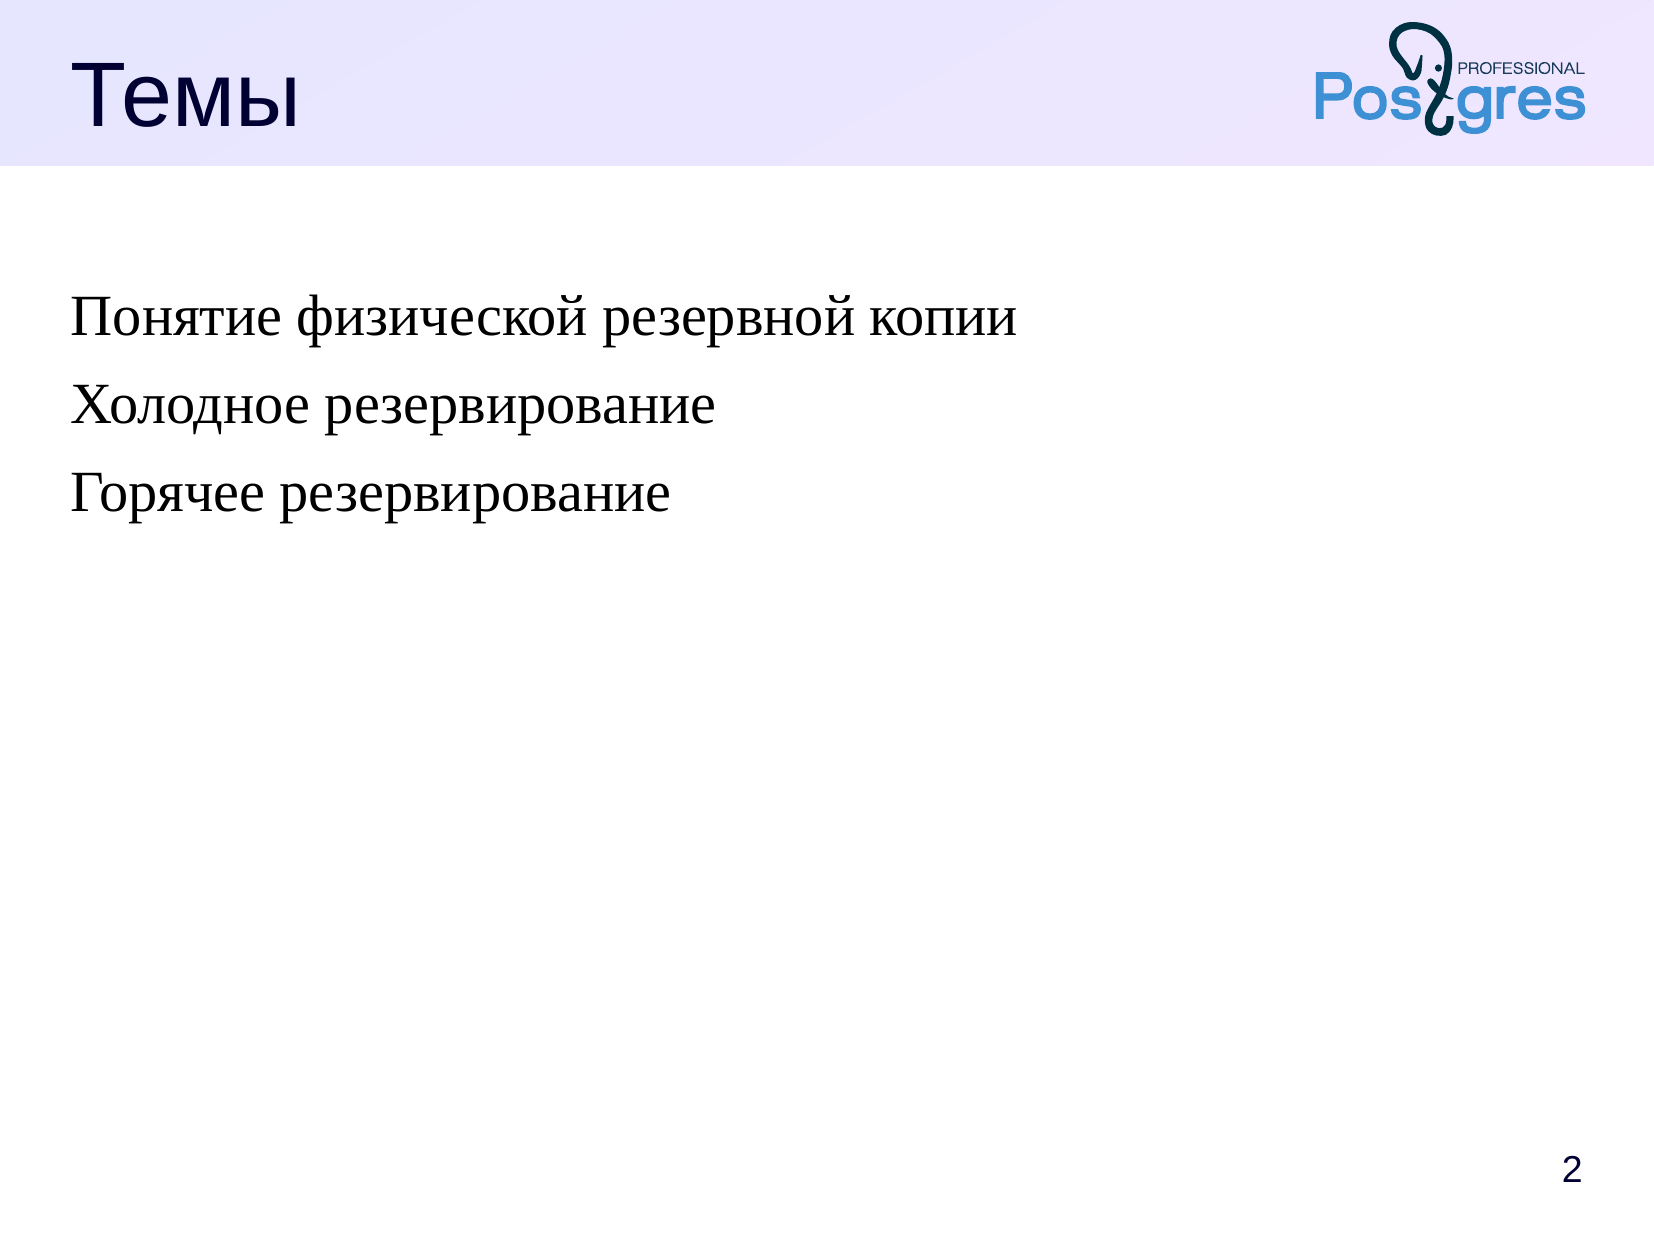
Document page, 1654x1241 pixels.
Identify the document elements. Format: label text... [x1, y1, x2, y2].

list Понятие физической резервной копии Холодное резервирование Горячее резервирование [70, 283, 1583, 1141]
title Темы [70, 43, 1241, 147]
